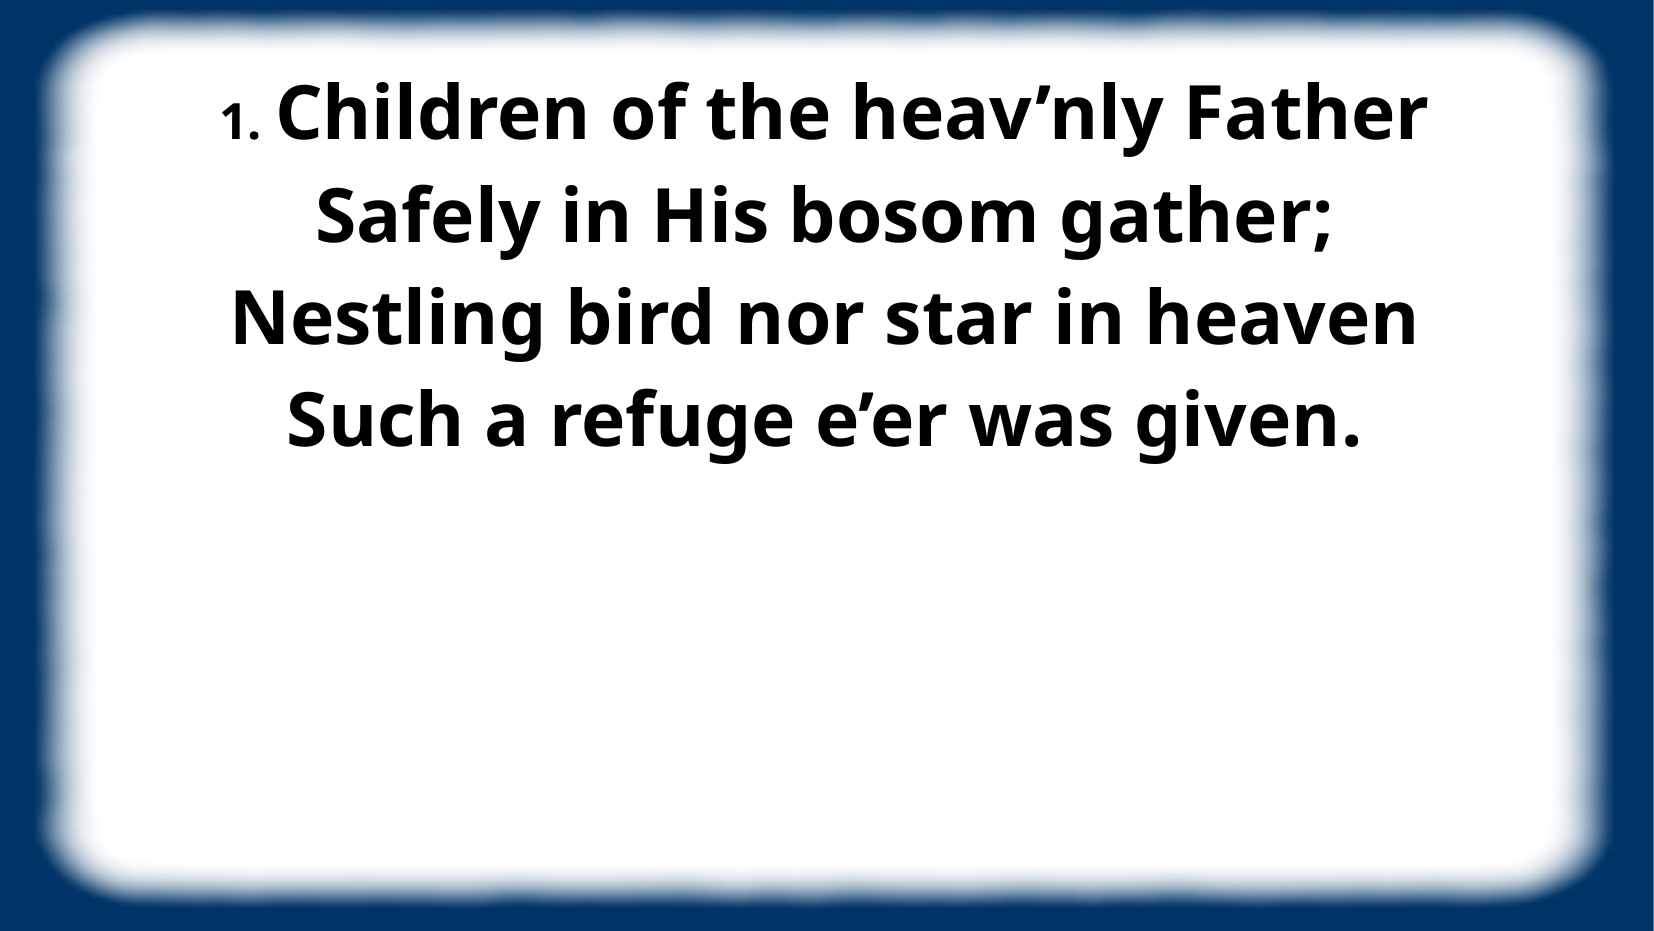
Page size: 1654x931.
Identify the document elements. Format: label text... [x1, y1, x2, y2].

picture [0, 0, 1654, 931]
text_box 1. Children of the heav’nly Father Safely in His bosom gather; Nestling bird nor star in heaven Such a refuge e’er was given. [105, 52, 1546, 467]
